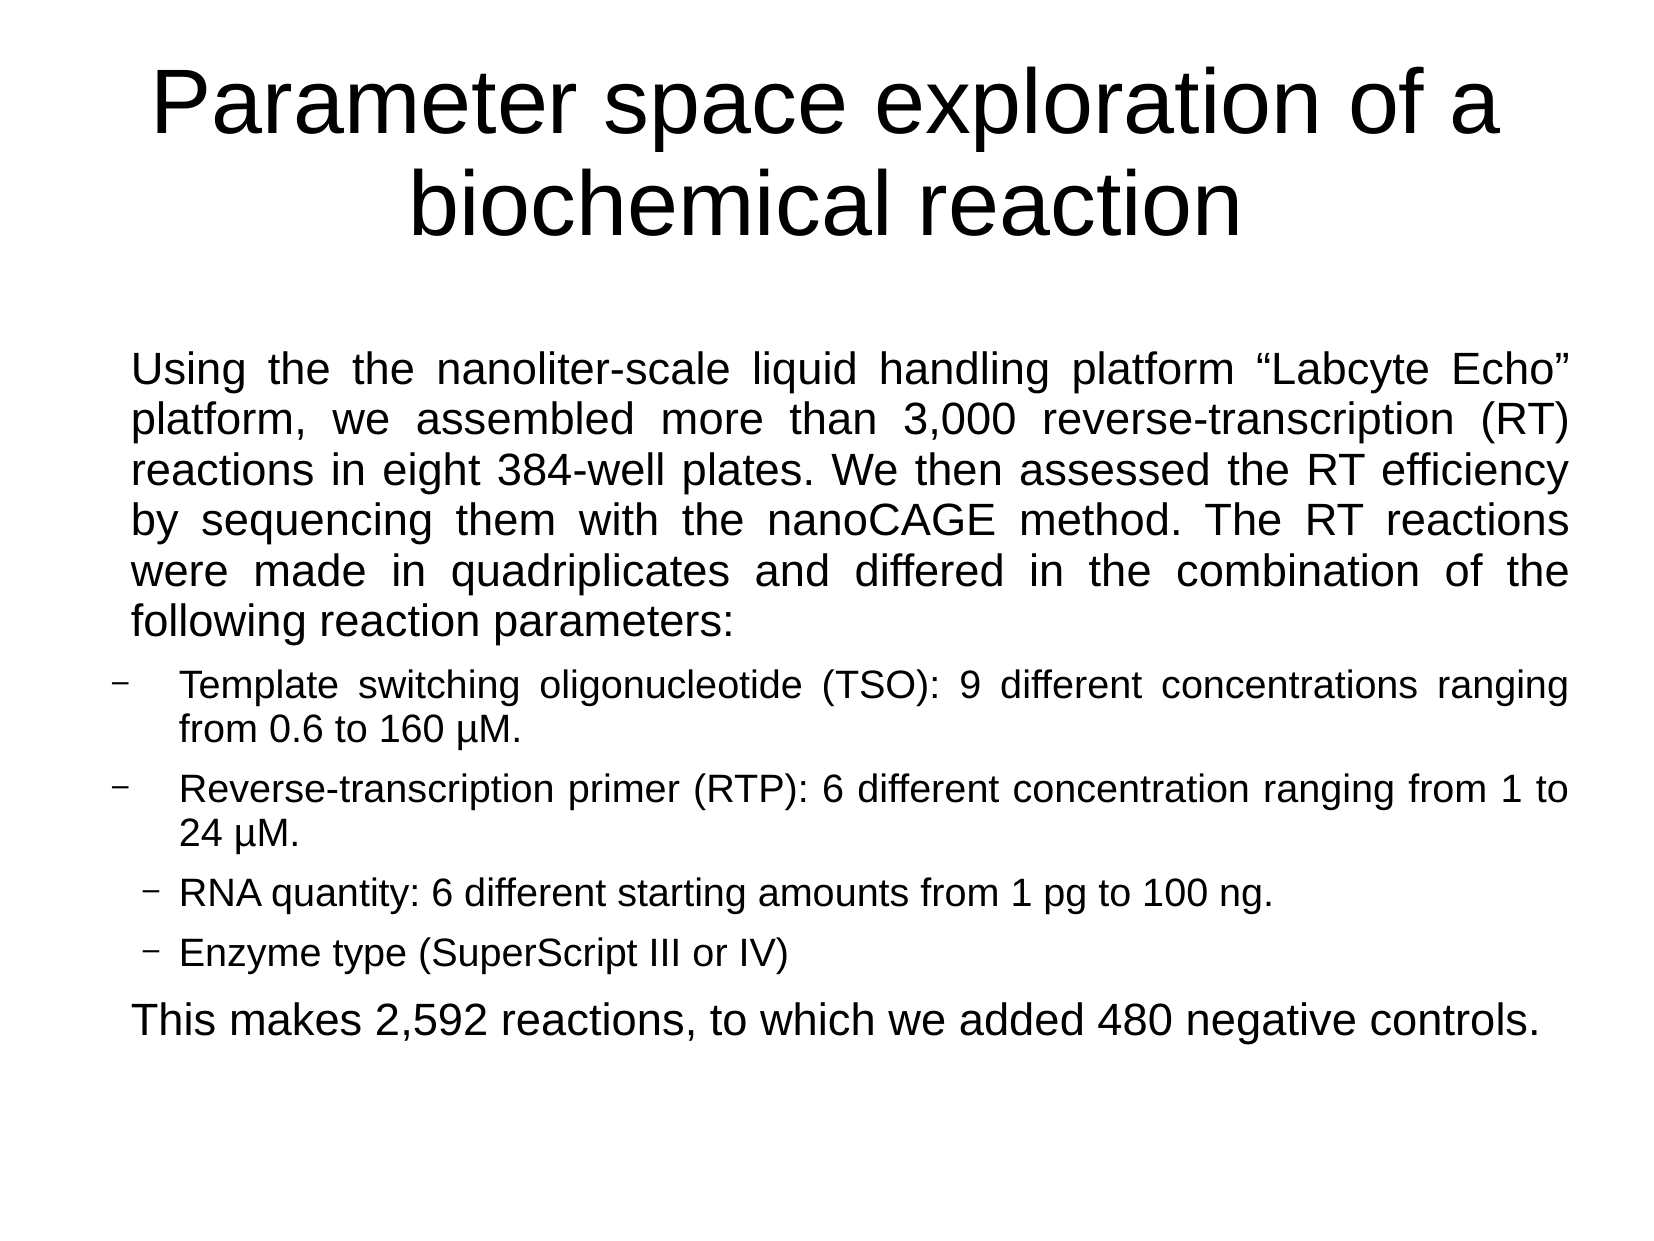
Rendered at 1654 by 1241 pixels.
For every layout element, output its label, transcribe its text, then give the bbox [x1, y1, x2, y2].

list Using the the nanoliter-scale liquid handling platform “Labcyte Echo” platform, we assembled more than 3,000 reverse-transcription (RT) reactions in eight 384-well plates. We then assessed the RT efficiency by sequencing them with the nanoCAGE method. The RT reactions were made in quadriplicates and differed in the combination of the following reaction parameters: Template switching oligonucleotide (TSO): 9 different concentrations ranging from 0.6 to 160 µM. Reverse-transcription primer (RTP): 6 different concentration ranging from 1 to 24 µM. RNA quantity: 6 different starting amounts from 1 pg to 100 ng. Enzyme type (SuperScript III or IV) This makes 2,592 reactions, to which we added 480 negative controls. [82, 343, 1571, 1063]
title Parameter space exploration of a biochemical reaction [82, 49, 1571, 257]
